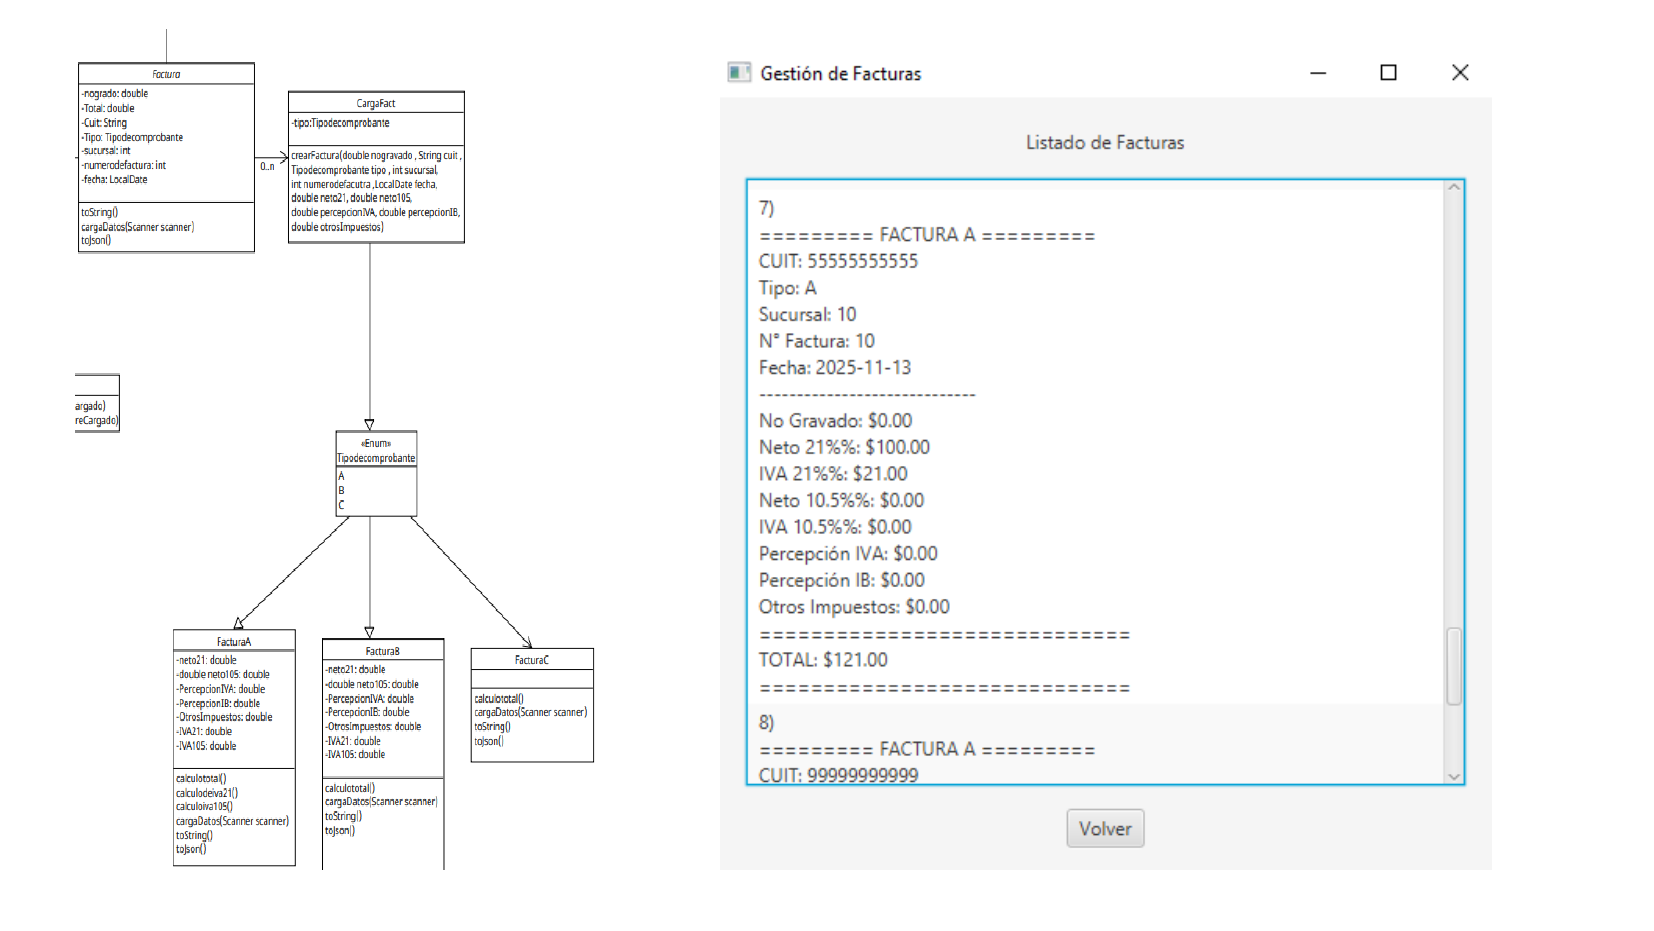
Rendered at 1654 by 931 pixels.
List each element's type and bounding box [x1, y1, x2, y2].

picture [75, 29, 1492, 871]
